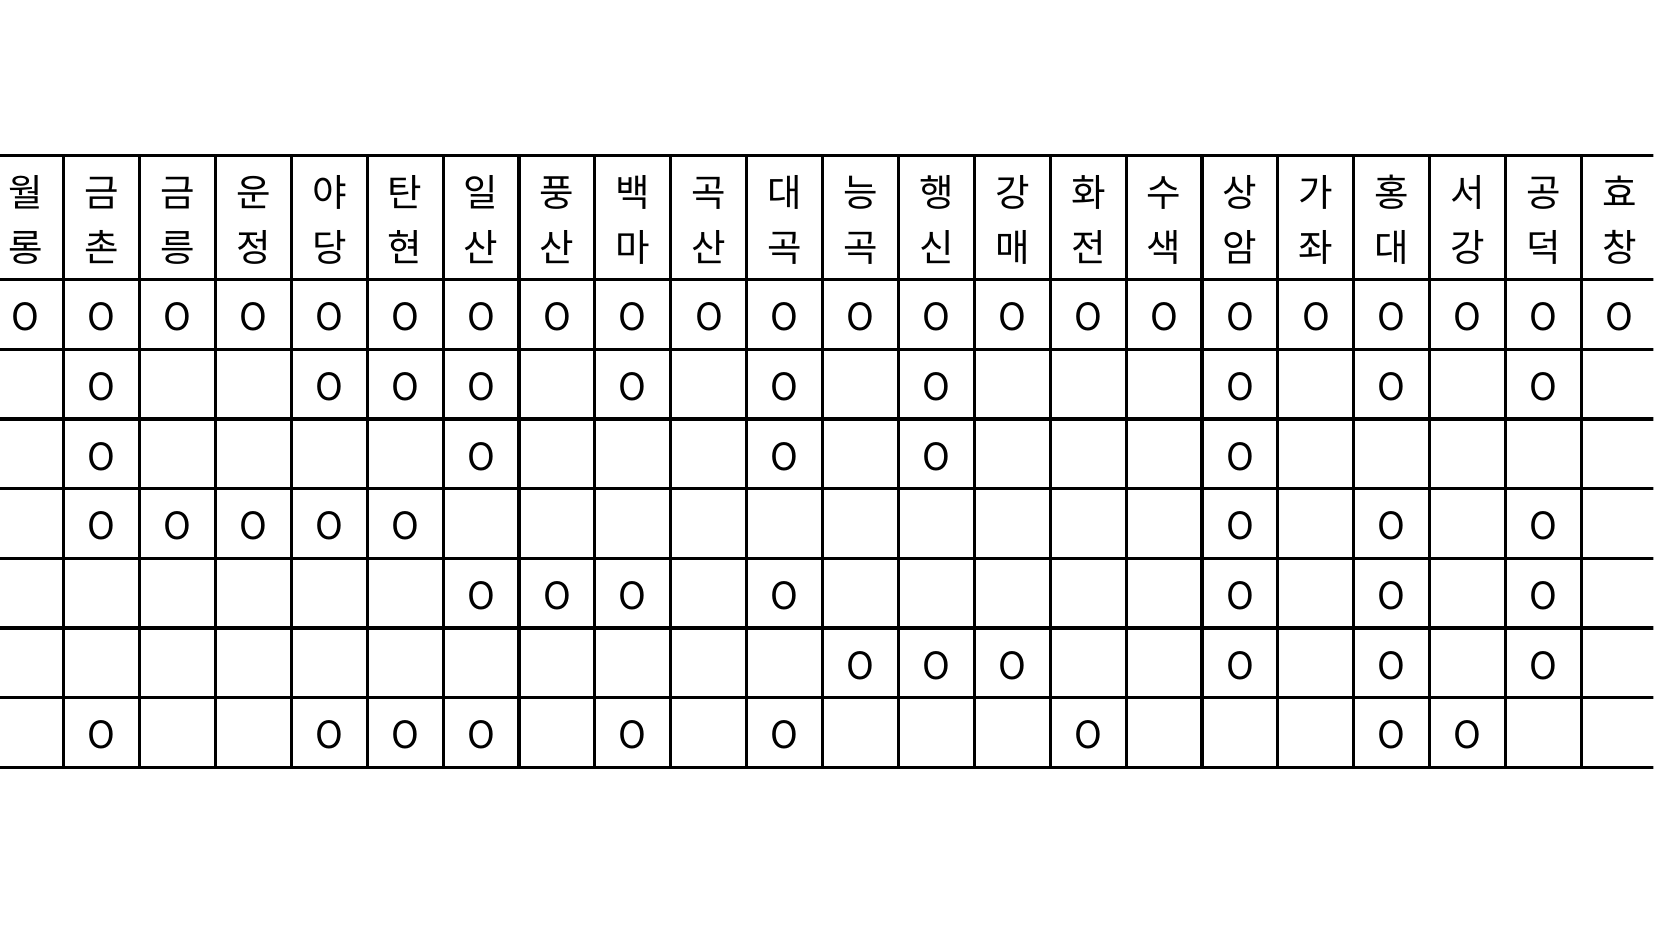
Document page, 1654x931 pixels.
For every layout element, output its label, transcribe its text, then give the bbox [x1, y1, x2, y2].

table_cell [521, 490, 593, 557]
table_cell [521, 630, 593, 696]
table_cell [1583, 351, 1654, 417]
table_header 상암 [1204, 157, 1276, 278]
table_cell O [293, 351, 366, 417]
table_cell [1128, 560, 1200, 626]
table_cell [445, 630, 517, 696]
table_cell O [596, 699, 669, 766]
table_cell O [1507, 281, 1580, 348]
table_cell [1052, 421, 1125, 487]
table_cell [1052, 490, 1125, 557]
table_cell O [1204, 630, 1276, 696]
table_cell O [445, 351, 517, 417]
table_cell [1204, 699, 1276, 766]
table_cell [0, 351, 62, 417]
table_cell [0, 490, 62, 557]
table_cell O [748, 560, 821, 626]
table_header 운정 [217, 157, 290, 278]
table_cell O [0, 281, 62, 348]
table_cell O [65, 490, 138, 557]
table_cell O [1507, 351, 1580, 417]
table_header 강매 [976, 157, 1049, 278]
table_cell [1583, 630, 1654, 696]
table_cell O [445, 281, 517, 348]
table_cell O [900, 630, 973, 696]
table_cell [1507, 699, 1580, 766]
table_cell [1279, 490, 1352, 557]
table_cell [217, 421, 290, 487]
table_header 홍대 [1355, 157, 1428, 278]
table_cell [65, 560, 138, 626]
table_cell [748, 490, 821, 557]
table_cell [900, 490, 973, 557]
table_cell O [596, 281, 669, 348]
table_cell [0, 630, 62, 696]
table_header 금촌 [65, 157, 138, 278]
table_cell [1128, 421, 1200, 487]
table_cell [596, 490, 669, 557]
table_header 효창 [1583, 157, 1654, 278]
table_cell [672, 560, 745, 626]
table_cell O [217, 490, 290, 557]
table_cell O [1204, 281, 1276, 348]
table_cell [1279, 421, 1352, 487]
table_cell O [1355, 630, 1428, 696]
table_cell [1128, 490, 1200, 557]
table_cell [1583, 699, 1654, 766]
table_cell [1128, 699, 1200, 766]
table_cell [824, 560, 897, 626]
table_cell [141, 630, 214, 696]
table_cell O [521, 281, 593, 348]
table_header 백마 [596, 157, 669, 278]
table_cell [1128, 630, 1200, 696]
table_cell [521, 421, 593, 487]
table_cell O [672, 281, 745, 348]
table_cell O [748, 421, 821, 487]
table_header 야당 [293, 157, 366, 278]
table_cell [369, 630, 442, 696]
table_cell O [217, 281, 290, 348]
table_cell O [369, 281, 442, 348]
table_cell [672, 421, 745, 487]
table_cell [1583, 421, 1654, 487]
table_cell O [1355, 560, 1428, 626]
table_cell [0, 699, 62, 766]
table_cell O [824, 630, 897, 696]
table_cell [65, 630, 138, 696]
table_header 가좌 [1279, 157, 1352, 278]
table_cell [1583, 560, 1654, 626]
table_cell [1583, 490, 1654, 557]
table_cell [141, 421, 214, 487]
table_cell [672, 699, 745, 766]
table_header 곡산 [672, 157, 745, 278]
table_cell O [1431, 699, 1504, 766]
table_cell [672, 351, 745, 417]
table_cell O [293, 281, 366, 348]
table_cell [217, 699, 290, 766]
table_header 풍산 [521, 157, 593, 278]
table_cell O [976, 630, 1049, 696]
table_cell O [1355, 351, 1428, 417]
table_cell [596, 630, 669, 696]
table_cell [293, 421, 366, 487]
table_cell [217, 630, 290, 696]
table_cell [141, 351, 214, 417]
table_header 탄현 [369, 157, 442, 278]
table_cell O [1052, 699, 1125, 766]
table_cell [1052, 351, 1125, 417]
table_cell [900, 560, 973, 626]
table_cell [976, 351, 1049, 417]
table_cell [1279, 560, 1352, 626]
table_cell O [748, 699, 821, 766]
table_cell [0, 421, 62, 487]
table_cell O [65, 281, 138, 348]
table_cell [1052, 560, 1125, 626]
table_cell O [1507, 560, 1580, 626]
table_cell [900, 699, 973, 766]
table_cell O [900, 281, 973, 348]
table_cell [293, 560, 366, 626]
table_cell O [445, 699, 517, 766]
table_cell [369, 421, 442, 487]
table_cell O [824, 281, 897, 348]
table_cell [521, 351, 593, 417]
table_cell O [900, 351, 973, 417]
table_cell O [293, 490, 366, 557]
table_cell [1431, 490, 1504, 557]
table_cell [1507, 421, 1580, 487]
table_cell [293, 630, 366, 696]
table_header 서강 [1431, 157, 1504, 278]
table_cell [521, 699, 593, 766]
table_header 행신 [900, 157, 973, 278]
table_header 공덕 [1507, 157, 1580, 278]
table_cell [217, 560, 290, 626]
table_cell [824, 699, 897, 766]
table_cell [141, 699, 214, 766]
table_header 수색 [1128, 157, 1200, 278]
table_cell O [1204, 351, 1276, 417]
table_cell O [748, 351, 821, 417]
table_cell [672, 490, 745, 557]
table_cell [1431, 351, 1504, 417]
table_cell [1279, 630, 1352, 696]
table_cell [976, 699, 1049, 766]
table_cell O [1507, 490, 1580, 557]
table_cell O [445, 560, 517, 626]
table_cell O [1204, 421, 1276, 487]
table_header 월롱 [0, 157, 62, 278]
table_header 화전 [1052, 157, 1125, 278]
table_cell O [1583, 281, 1654, 348]
table_cell O [521, 560, 593, 626]
table_cell O [596, 560, 669, 626]
table_cell [976, 490, 1049, 557]
table_cell [824, 490, 897, 557]
table_cell [1279, 699, 1352, 766]
table_cell [141, 560, 214, 626]
table_cell O [596, 351, 669, 417]
table_cell [824, 421, 897, 487]
table_cell [217, 351, 290, 417]
table_cell O [65, 351, 138, 417]
table_cell O [976, 281, 1049, 348]
table_cell O [369, 699, 442, 766]
table_cell [748, 630, 821, 696]
table_cell O [1355, 699, 1428, 766]
table_cell O [1204, 560, 1276, 626]
table_header 금릉 [141, 157, 214, 278]
table_cell O [369, 351, 442, 417]
table_header 일산 [445, 157, 517, 278]
table_cell [1431, 421, 1504, 487]
table_cell O [65, 421, 138, 487]
table_cell [1431, 560, 1504, 626]
table_cell O [1128, 281, 1200, 348]
table_cell O [1279, 281, 1352, 348]
table_header 능곡 [824, 157, 897, 278]
table_cell [672, 630, 745, 696]
table_cell O [900, 421, 973, 487]
table_cell O [293, 699, 366, 766]
table_cell [976, 560, 1049, 626]
table_cell [824, 351, 897, 417]
table_cell [445, 490, 517, 557]
table_cell [369, 560, 442, 626]
table_cell [1431, 630, 1504, 696]
table_cell O [1355, 490, 1428, 557]
table_cell [1355, 421, 1428, 487]
table_cell O [1507, 630, 1580, 696]
table_cell O [1204, 490, 1276, 557]
table_cell [1052, 630, 1125, 696]
table_cell O [748, 281, 821, 348]
table_cell O [369, 490, 442, 557]
table_cell [0, 560, 62, 626]
table_cell [1128, 351, 1200, 417]
table_cell [596, 421, 669, 487]
table_cell O [65, 699, 138, 766]
table_header 대곡 [748, 157, 821, 278]
table_cell O [141, 490, 214, 557]
table_cell [976, 421, 1049, 487]
table_cell [1279, 351, 1352, 417]
table_cell O [1355, 281, 1428, 348]
table_cell O [445, 421, 517, 487]
table_cell O [1052, 281, 1125, 348]
table_cell O [141, 281, 214, 348]
table_cell O [1431, 281, 1504, 348]
